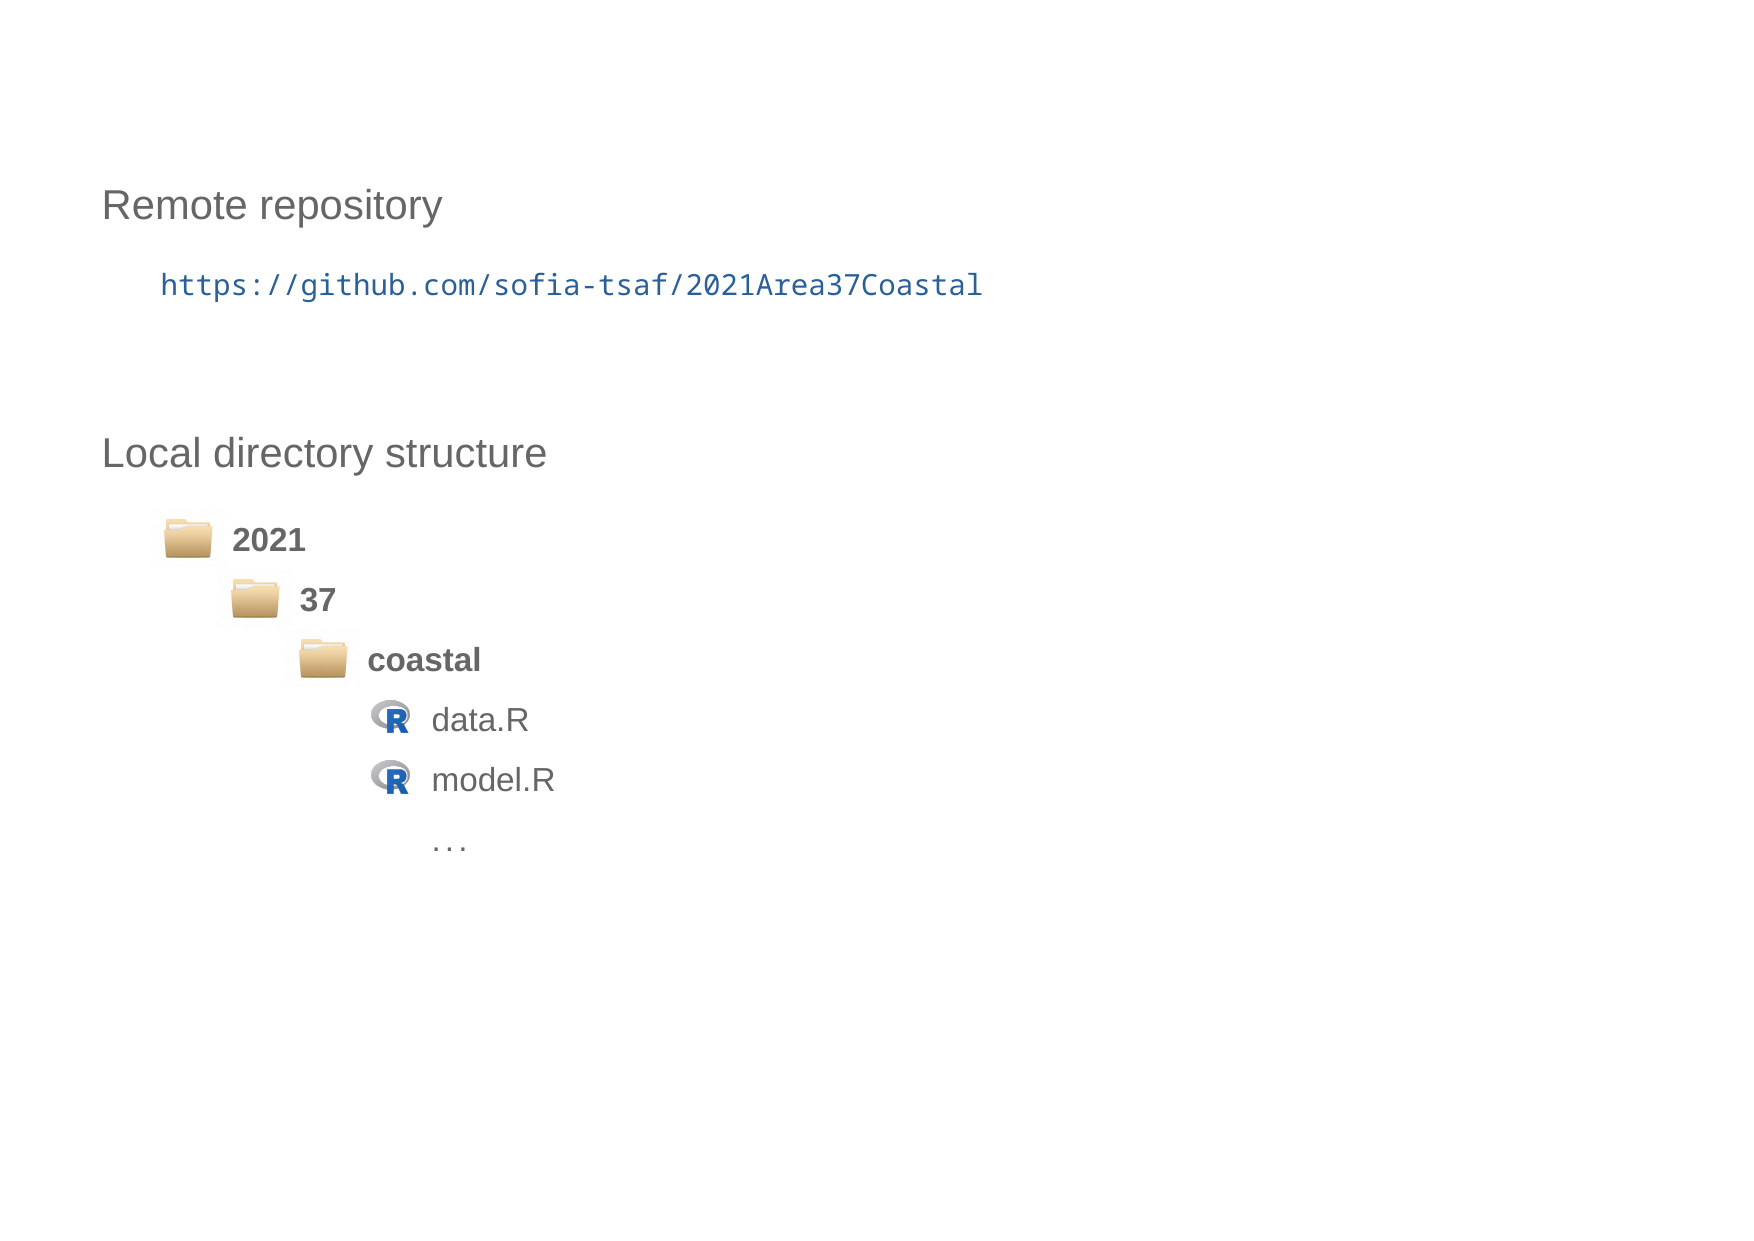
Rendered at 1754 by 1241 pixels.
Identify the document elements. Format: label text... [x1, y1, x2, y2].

text_box Local directory structure [86, 422, 563, 484]
text_box 37 [293, 574, 361, 627]
text_box https://github.com/sofia-tsaf/2021Area37Coastal [145, 257, 999, 309]
text_box ... [416, 814, 492, 867]
picture [150, 509, 226, 567]
text_box coastal [361, 634, 497, 687]
text_box Remote repository [86, 174, 458, 236]
picture [371, 700, 410, 733]
text_box 2021 [226, 514, 322, 567]
picture [285, 629, 361, 687]
picture [217, 569, 293, 627]
text_box model.R [416, 754, 578, 807]
picture [371, 760, 410, 794]
text_box data.R [416, 694, 549, 747]
